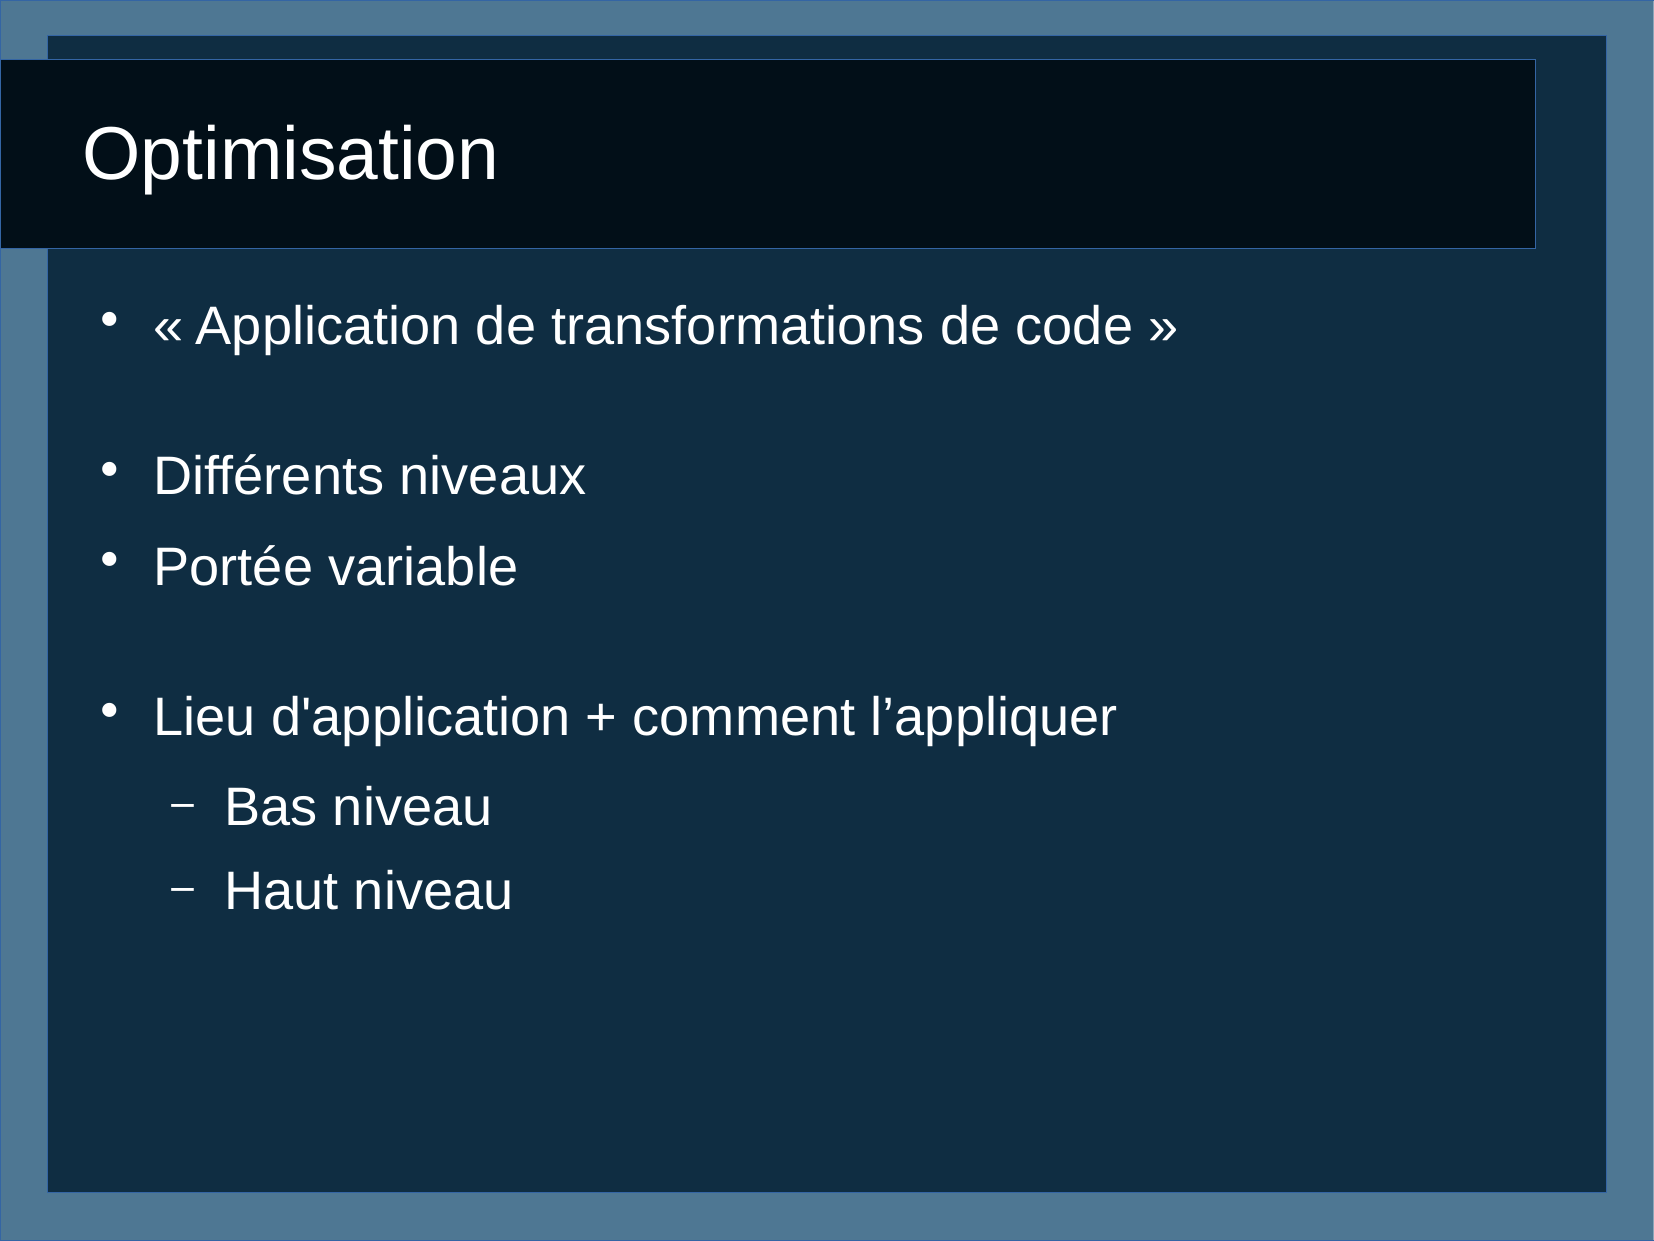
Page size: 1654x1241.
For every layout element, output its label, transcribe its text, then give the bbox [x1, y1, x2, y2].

title Optimisation [82, 94, 1264, 213]
list « Application de transformations de code » Différents niveaux Portée variable Lieu d'application + comment l’appliquer Bas niveau Haut niveau [82, 295, 1571, 1015]
